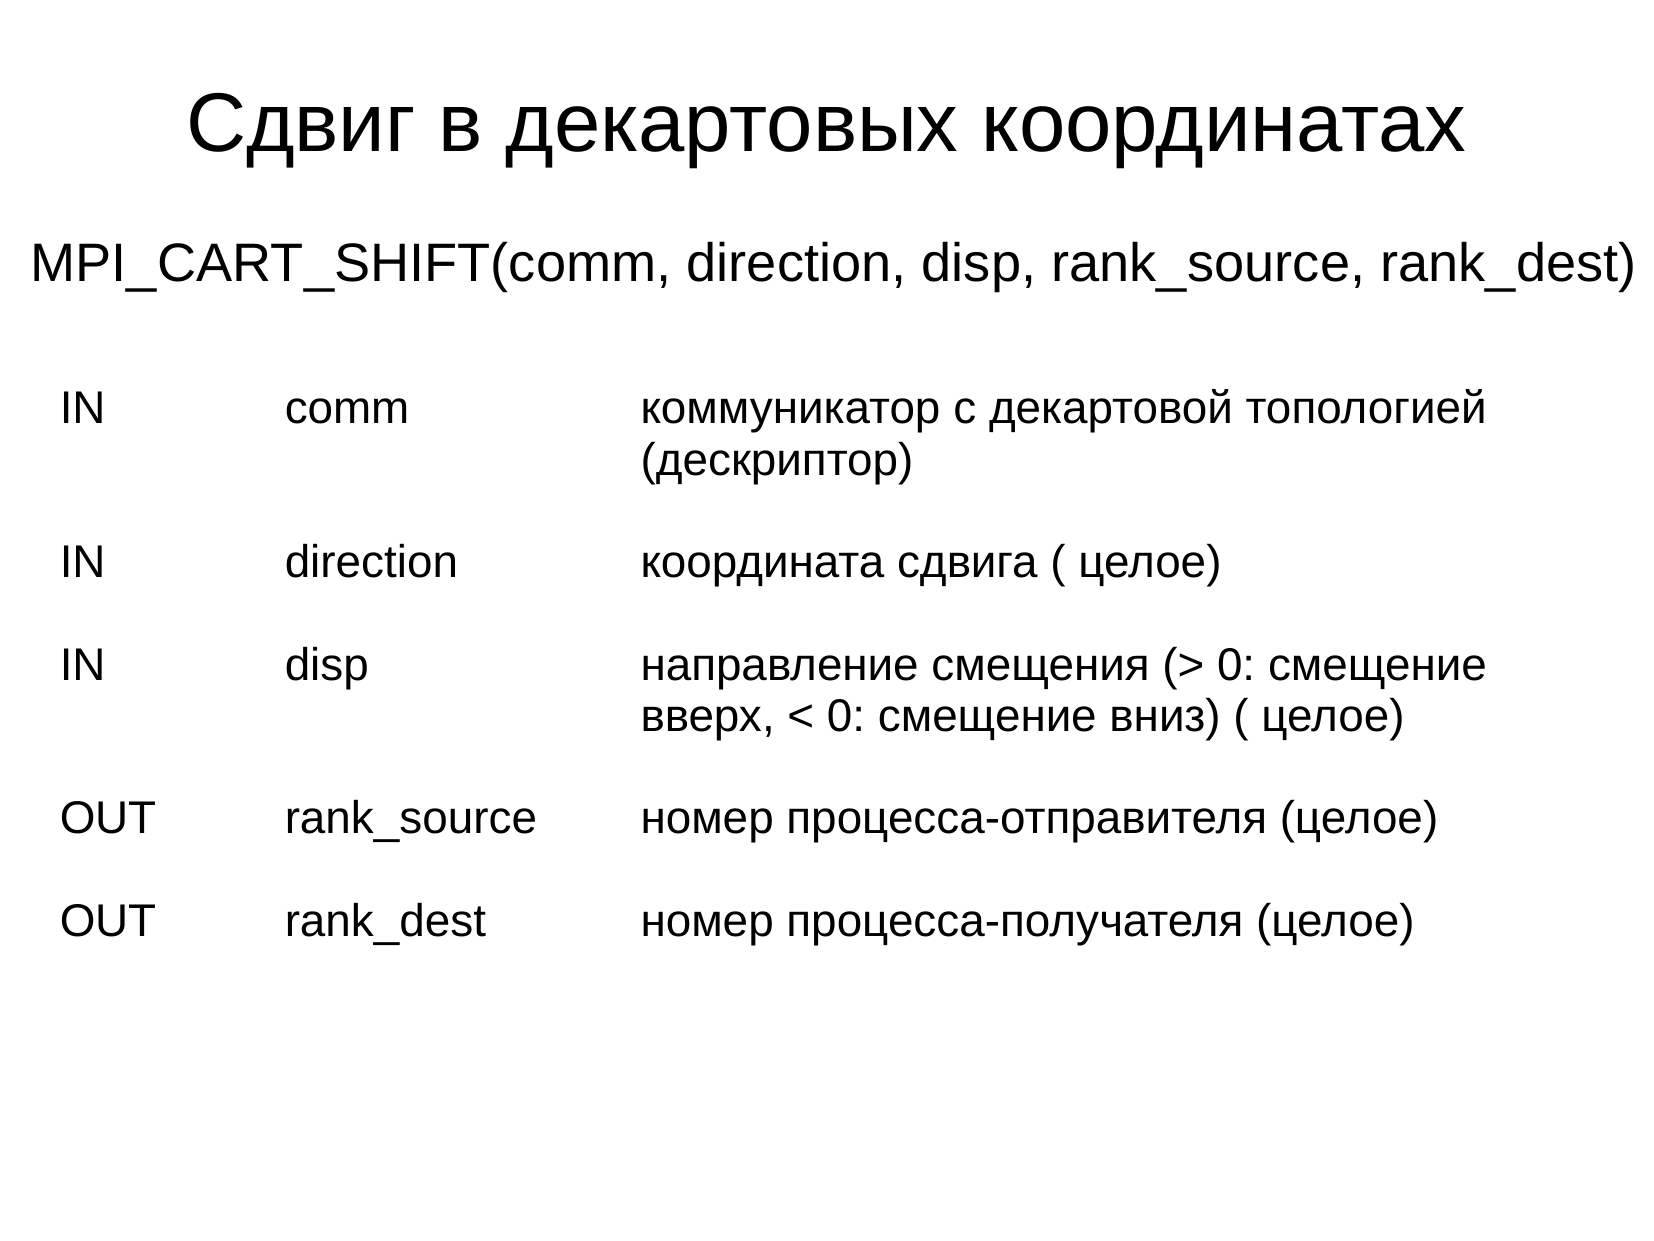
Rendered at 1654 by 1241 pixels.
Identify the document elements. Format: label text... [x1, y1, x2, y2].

text_box коммуникатор с декартовой топологией (дескриптор) координата сдвига ( целое) направление смещения (> 0: смещение вверх, < 0: смещение вниз) ( целое) номер процесса-отправителя (целое) номер процесса-получателя (целое) [625, 375, 1516, 949]
text_box IN IN IN OUT OUT [45, 375, 172, 949]
text_box comm direction disp rank_source rank_dest [270, 375, 553, 949]
text_box MPI_CART_SHIFT(comm, direction, disp, rank_source, rank_dest) [15, 225, 1654, 301]
title Сдвиг в декартовых координатах [82, 49, 1571, 196]
